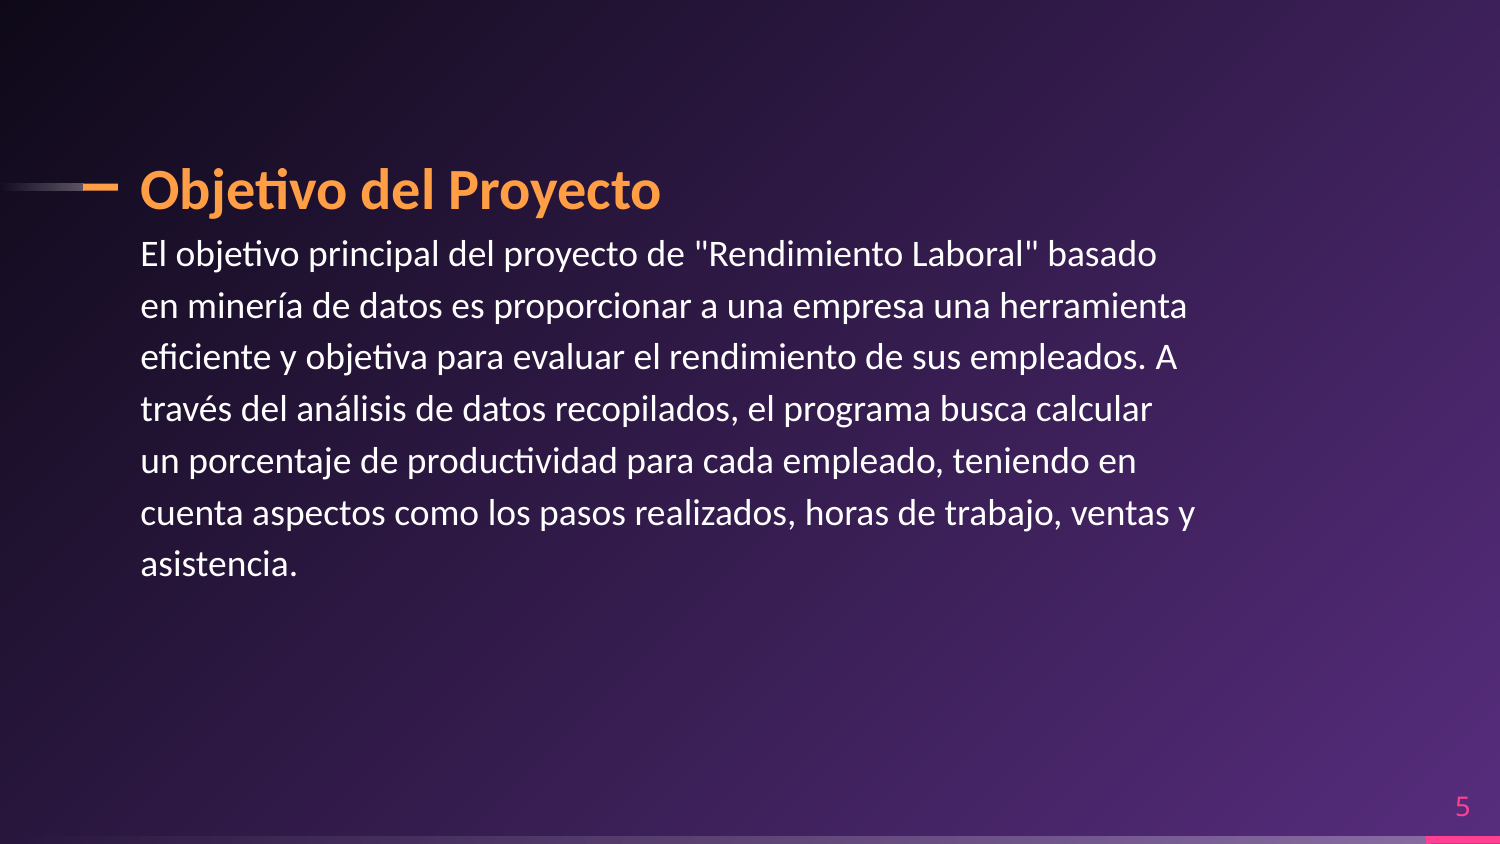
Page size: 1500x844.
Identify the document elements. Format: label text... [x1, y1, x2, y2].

slide_number <number> [1426, 779, 1500, 837]
title Objetivo del Proyecto [140, 156, 1011, 222]
list El objetivo principal del proyecto de "Rendimiento Laboral" basado en minería de datos es proporcionar a una empresa una herramienta eficiente y objetiva para evaluar el rendimiento de sus empleados. A través del análisis de datos recopilados, el programa busca calcular un porcentaje de productividad para cada empleado, teniendo en cuenta aspectos como los pasos realizados, horas de trabajo, ventas y asistencia. [140, 222, 1197, 592]
